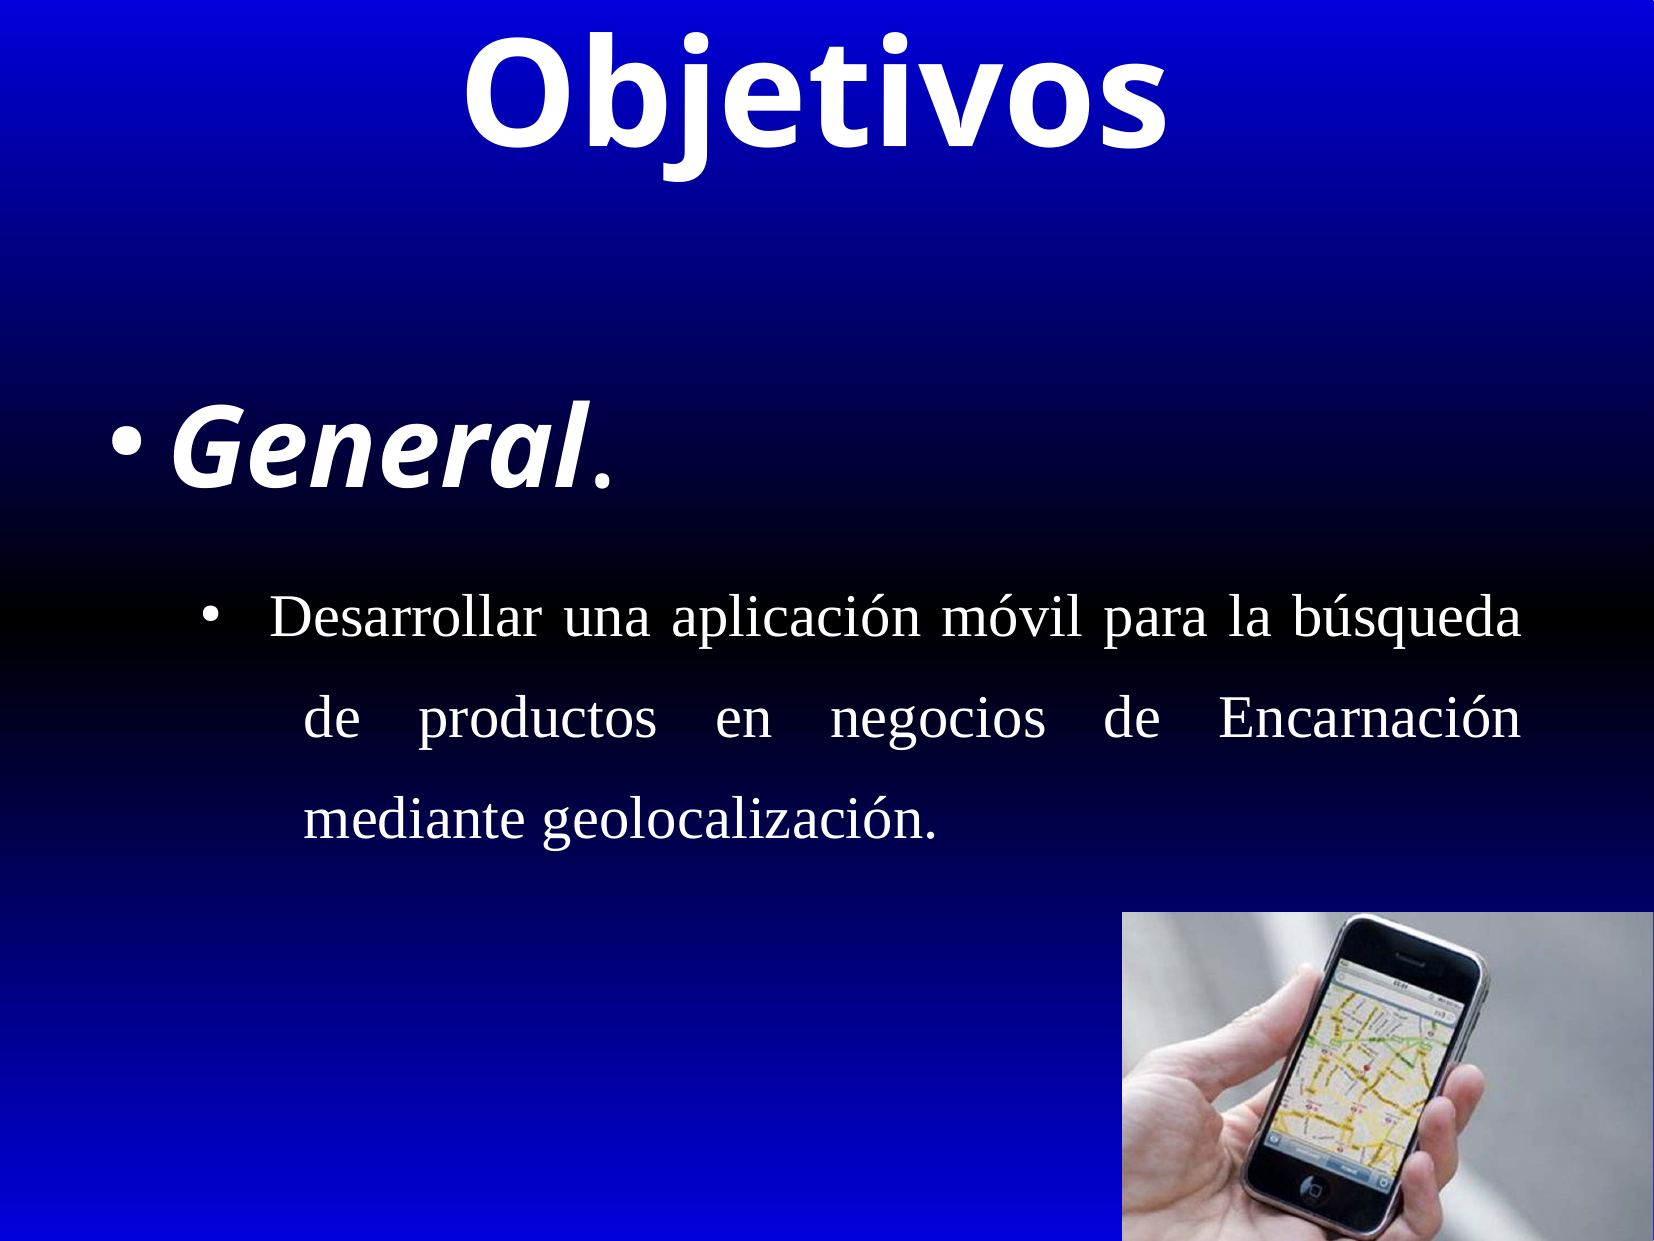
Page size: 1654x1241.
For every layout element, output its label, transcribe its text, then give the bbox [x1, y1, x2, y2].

picture [1122, 912, 1654, 1241]
text_box Objetivos [259, 0, 1371, 201]
list General. Desarrollar una aplicación móvil para la búsqueda de productos en negocios de Encarnación mediante geolocalización. [35, 153, 1524, 863]
